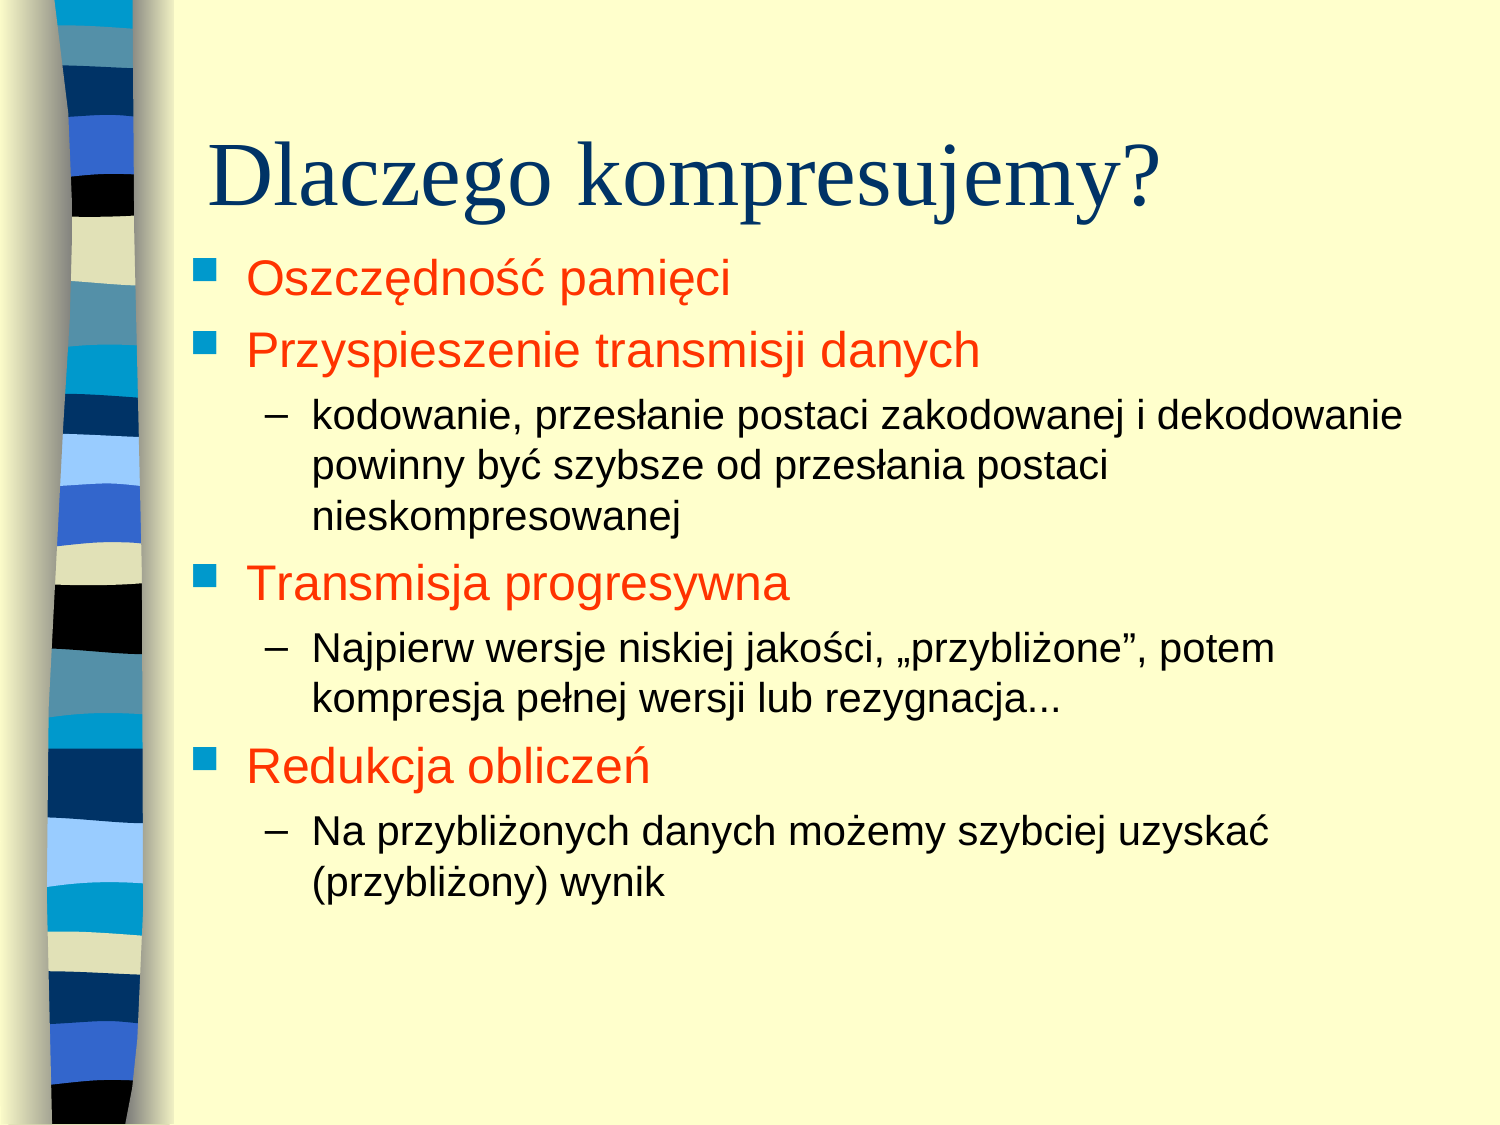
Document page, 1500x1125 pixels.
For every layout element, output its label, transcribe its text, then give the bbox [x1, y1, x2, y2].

title Dlaczego kompresujemy? [192, 74, 1468, 263]
list Oszczędność pamięci Przyspieszenie transmisji danych kodowanie, przesłanie postaci zakodowanej i dekodowanie powinny być szybsze od przesłania postaci nieskompresowanej Transmisja progresywna Najpierw wersje niskiej jakości, „przybliżone”, potem kompresja pełnej wersji lub rezygnacja... Redukcja obliczeń Na przybliżonych danych możemy szybciej uzyskać (przybliżony) wynik [174, 237, 1450, 913]
